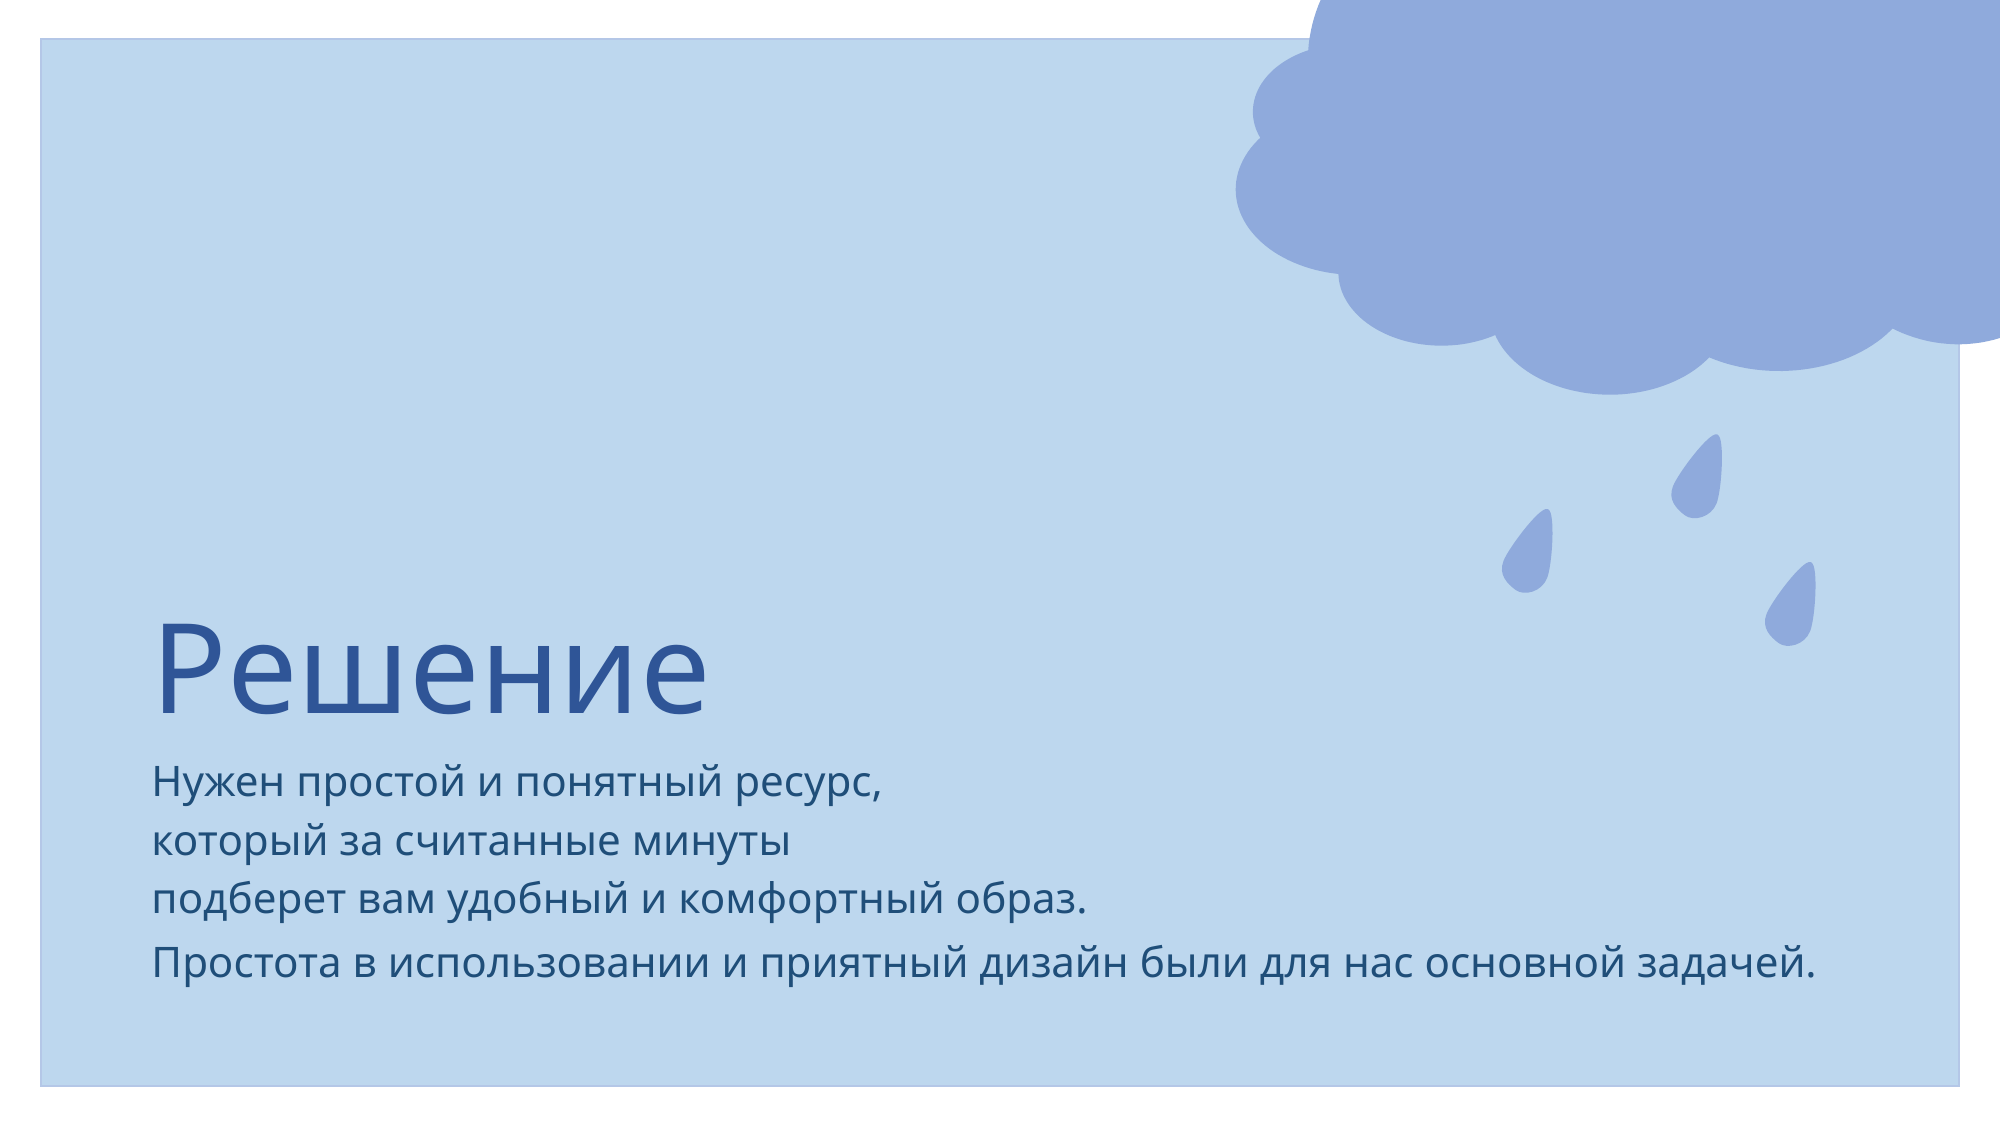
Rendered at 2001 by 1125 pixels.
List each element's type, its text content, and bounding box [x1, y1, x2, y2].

text_box [41, 0, 2000, 1086]
list Нужен простой и понятный ресурс, который за считанные минуты подберет вам удобный и комфортный образ. Простота в использовании и приятный дизайн были для нас основной задачей. [132, 441, 1737, 849]
title Решение [147, 148, 1463, 351]
